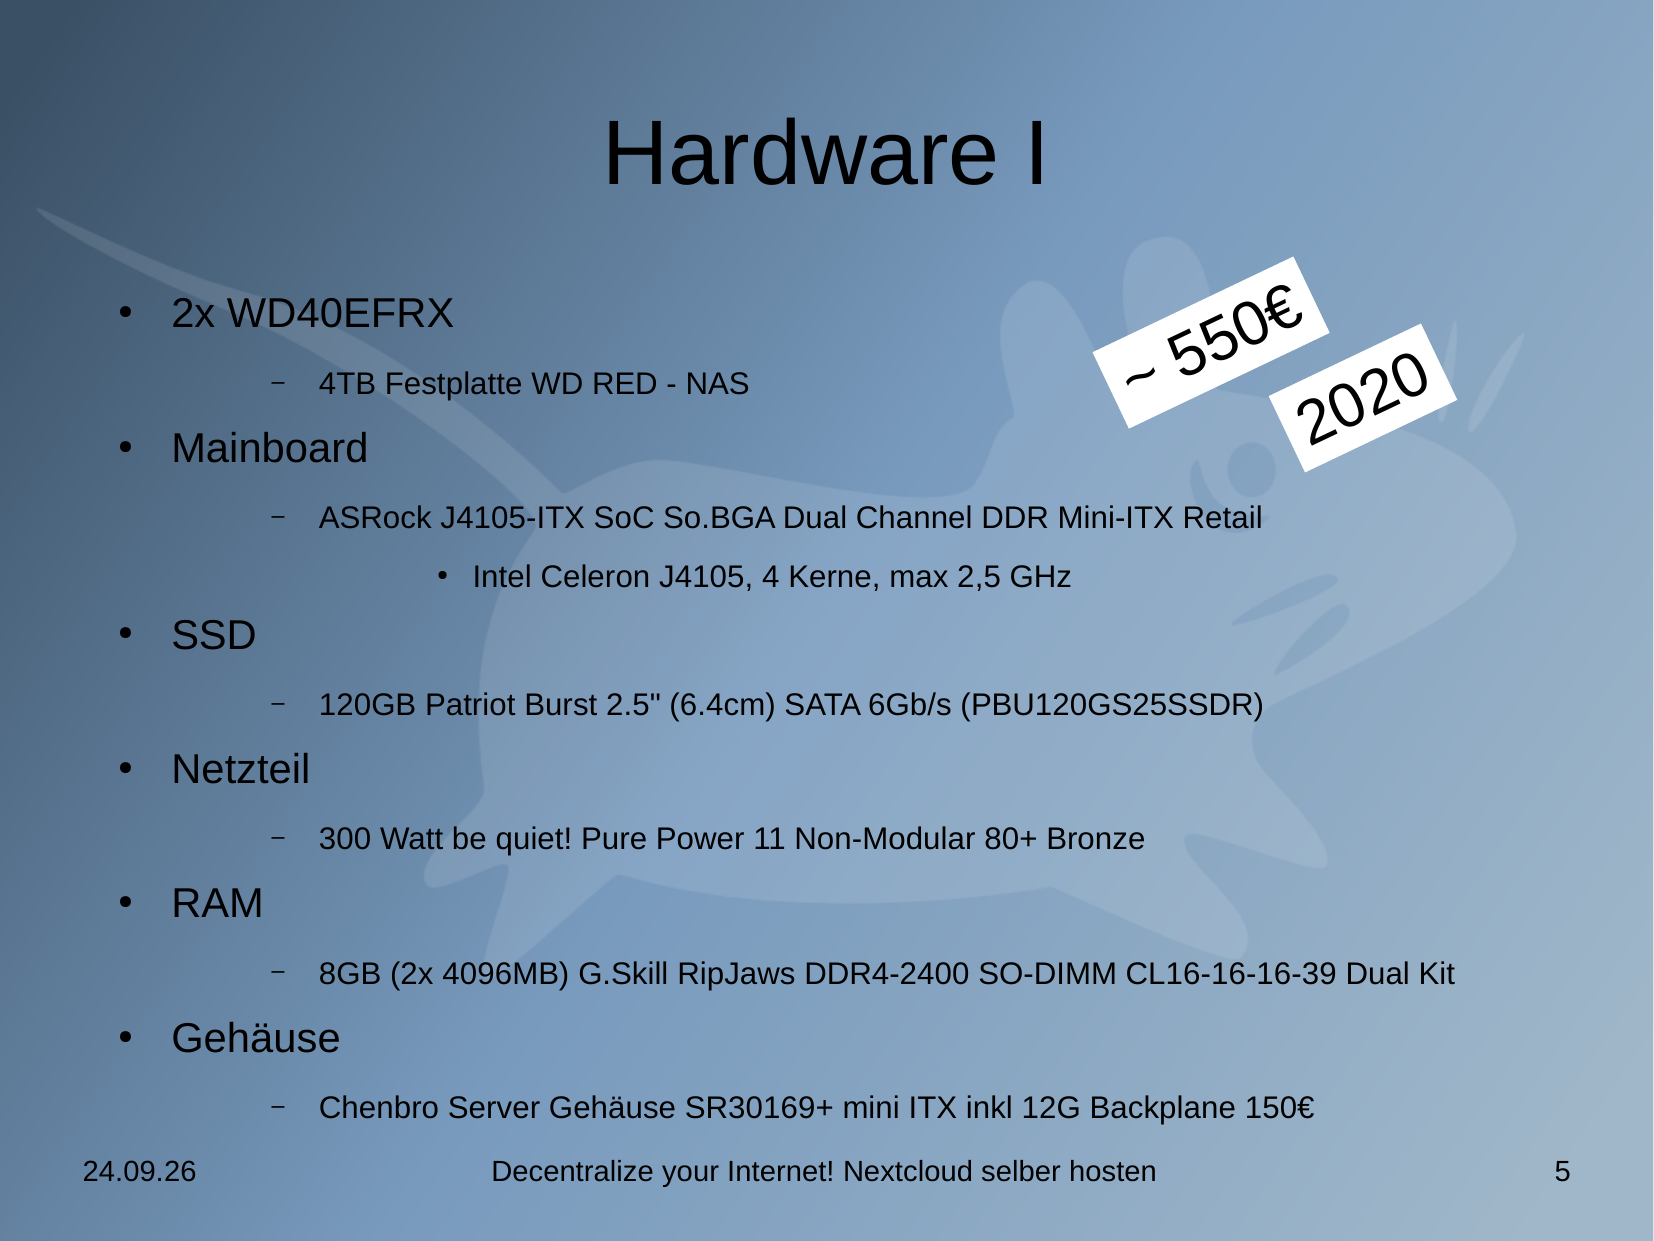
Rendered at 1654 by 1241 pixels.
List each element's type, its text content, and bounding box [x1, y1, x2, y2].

text_box ~ 550€ [1092, 256, 1330, 429]
text_box 2020 [1268, 323, 1458, 473]
list 2x WD40EFRX 4TB Festplatte WD RED - NAS Mainboard ASRock J4105-ITX SoC So.BGA Dual Channel DDR Mini-ITX Retail Intel Celeron J4105, 4 Kerne, max 2,5 GHz SSD 120GB Patriot Burst 2.5" (6.4cm) SATA 6Gb/s (PBU120GS25SSDR) Netzteil 300 Watt be quiet! Pure Power 11 Non-Modular 80+ Bronze RAM 8GB (2x 4096MB) G.Skill RipJaws DDR4-2400 SO-DIMM CL16-16-16-39 Dual Kit Gehäuse Chenbro Server Gehäuse SR30169+ mini ITX inkl 12G Backplane 150€ [82, 290, 1571, 1126]
title Hardware I [82, 49, 1571, 257]
picture [0, 0, 1654, 1241]
